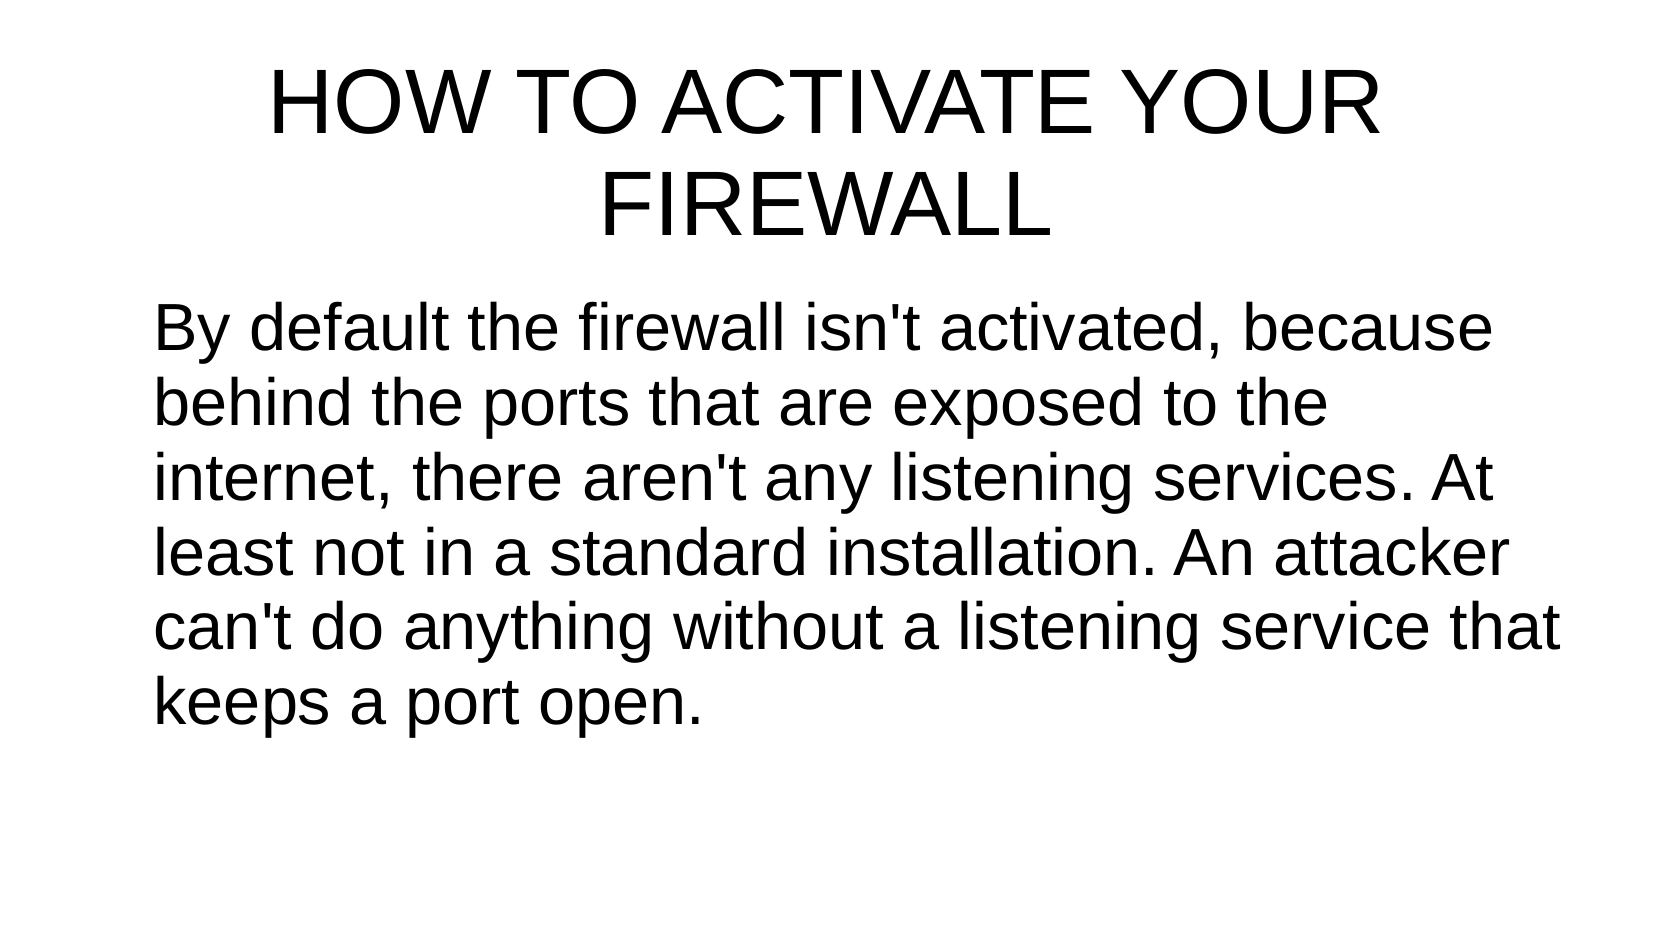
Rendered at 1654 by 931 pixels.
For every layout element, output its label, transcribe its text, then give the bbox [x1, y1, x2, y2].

list By default the firewall isn't activated, because behind the ports that are exposed to the internet, there aren't any listening services. At least not in a standard installation. An attacker can't do anything without a listening service that keeps a port open. [82, 290, 1571, 931]
title HOW TO ACTIVATE YOUR FIREWALL [82, 49, 1571, 257]
